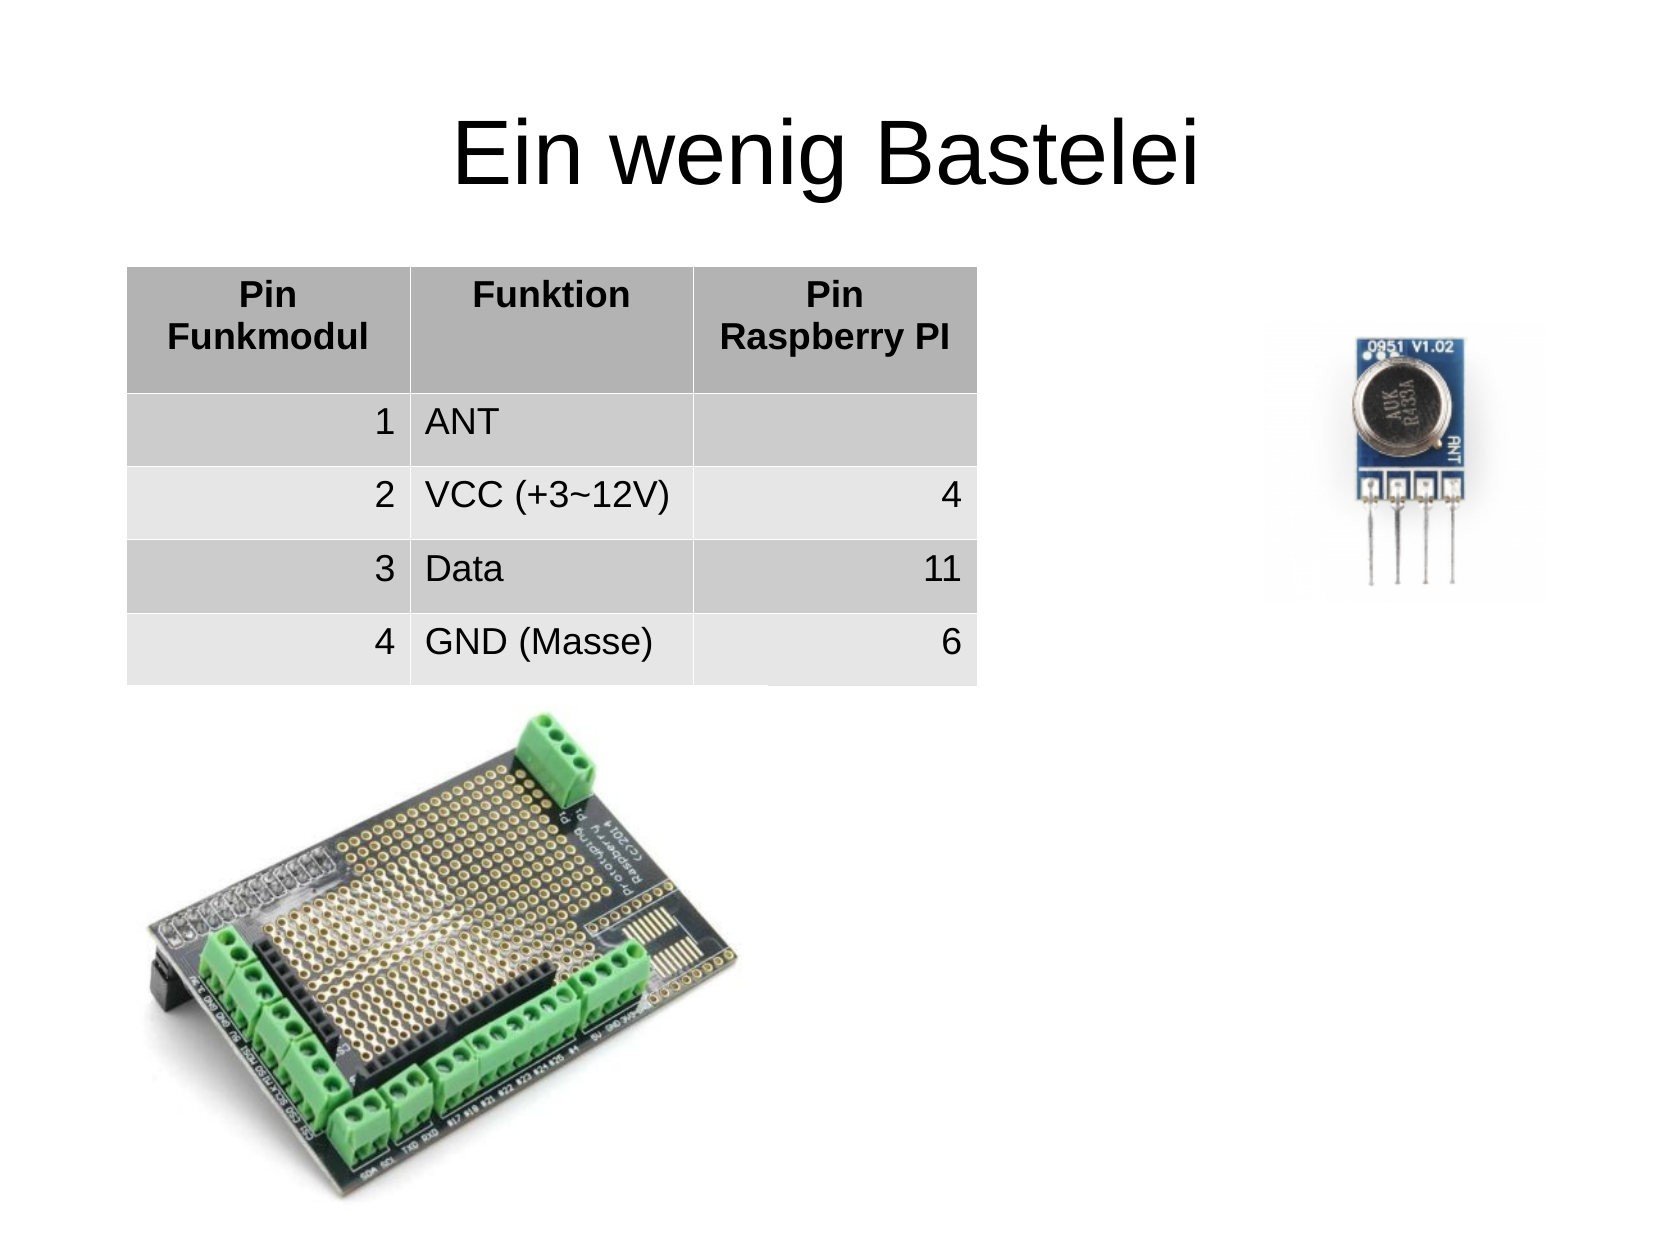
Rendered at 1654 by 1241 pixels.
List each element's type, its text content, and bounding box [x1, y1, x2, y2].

table_cell 4 [127, 614, 410, 685]
table_cell 6 [694, 614, 977, 686]
table_header Funktion [411, 267, 693, 393]
table_cell Data [411, 540, 693, 613]
table_header Pin Raspberry PI [694, 267, 977, 393]
table_cell [694, 394, 977, 466]
table_cell 4 [694, 467, 977, 539]
table_cell ANT [411, 394, 693, 466]
picture [1263, 321, 1546, 603]
table_header Pin Funkmodul [127, 267, 410, 393]
table_cell GND (Masse) [411, 614, 693, 685]
table_cell VCC (+3~12V) [411, 467, 693, 539]
table_cell 11 [694, 540, 977, 613]
table_cell 3 [127, 540, 410, 613]
table_cell 1 [127, 394, 410, 466]
title Ein wenig Bastelei [82, 49, 1571, 257]
table_cell 2 [127, 467, 410, 539]
picture [127, 685, 768, 1229]
